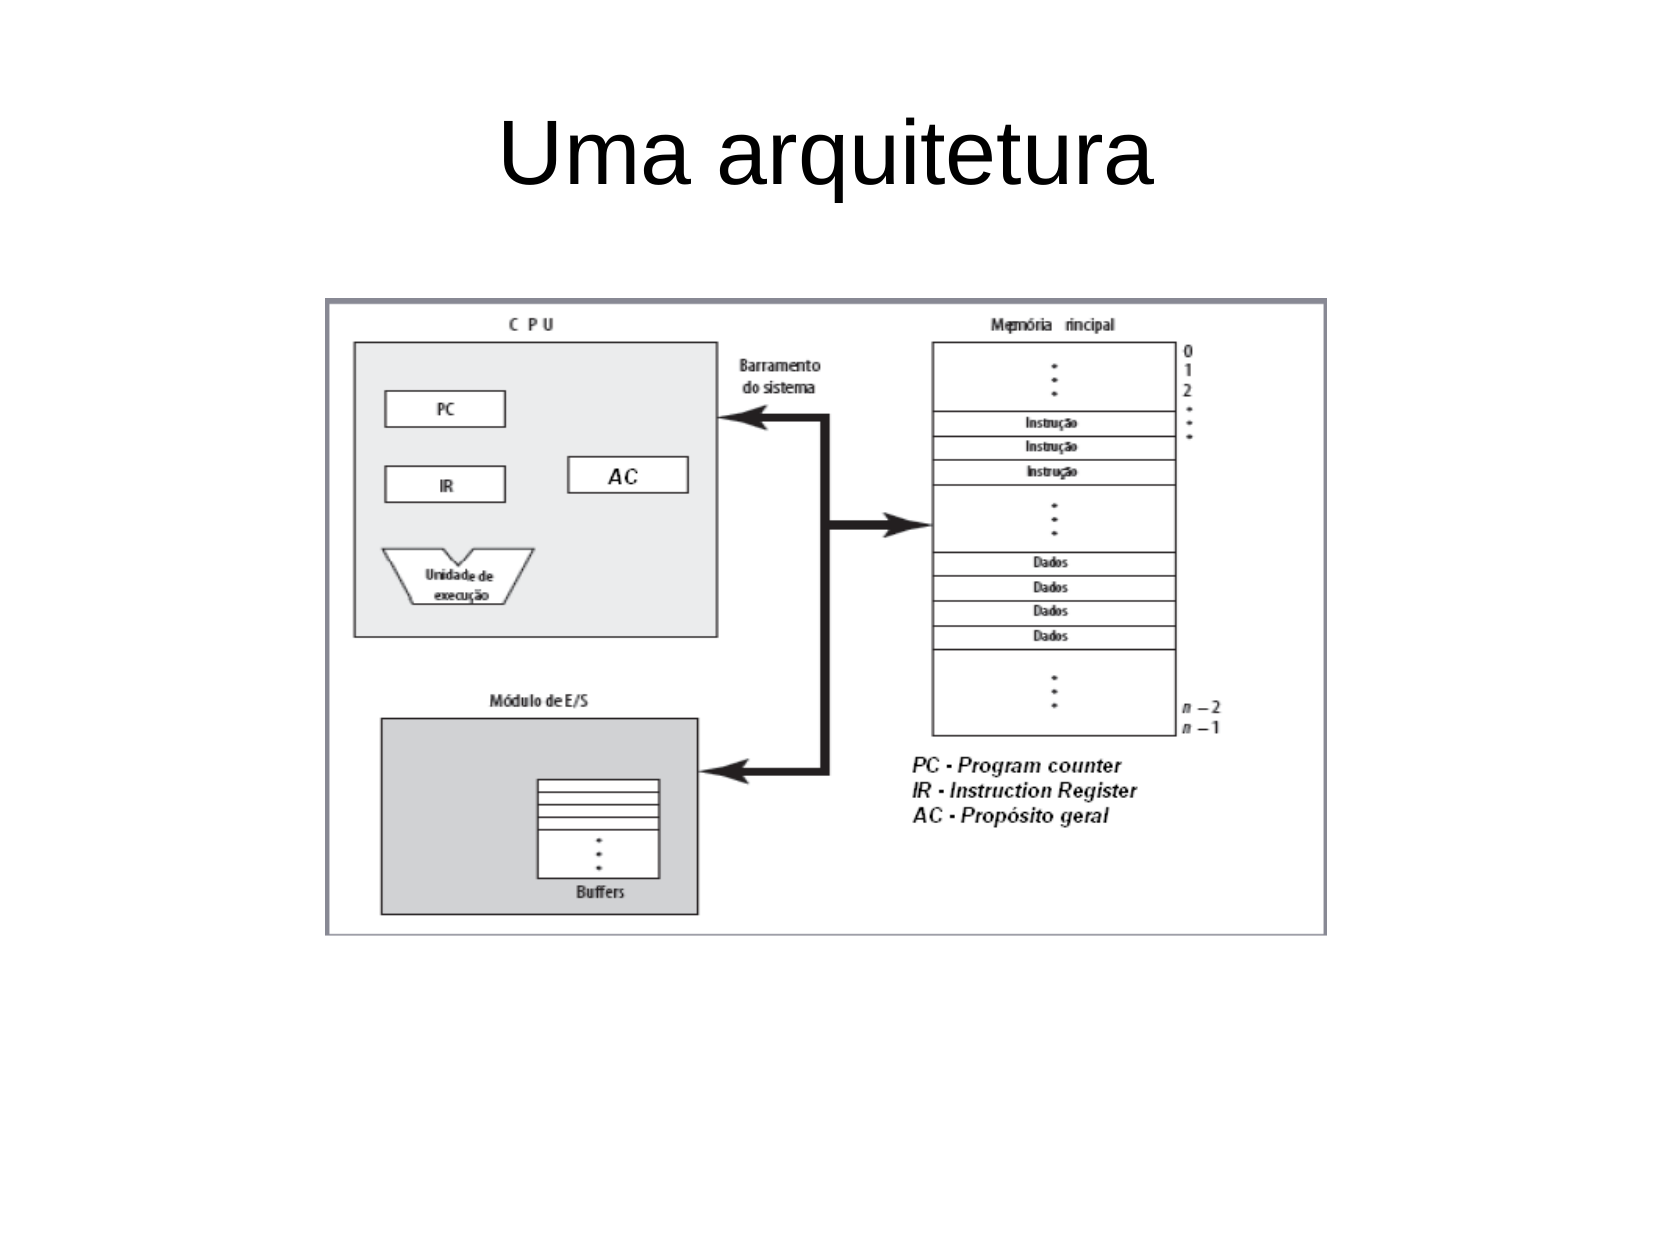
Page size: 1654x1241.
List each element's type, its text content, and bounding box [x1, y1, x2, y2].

picture [325, 298, 1327, 939]
title Uma arquitetura [82, 49, 1571, 257]
